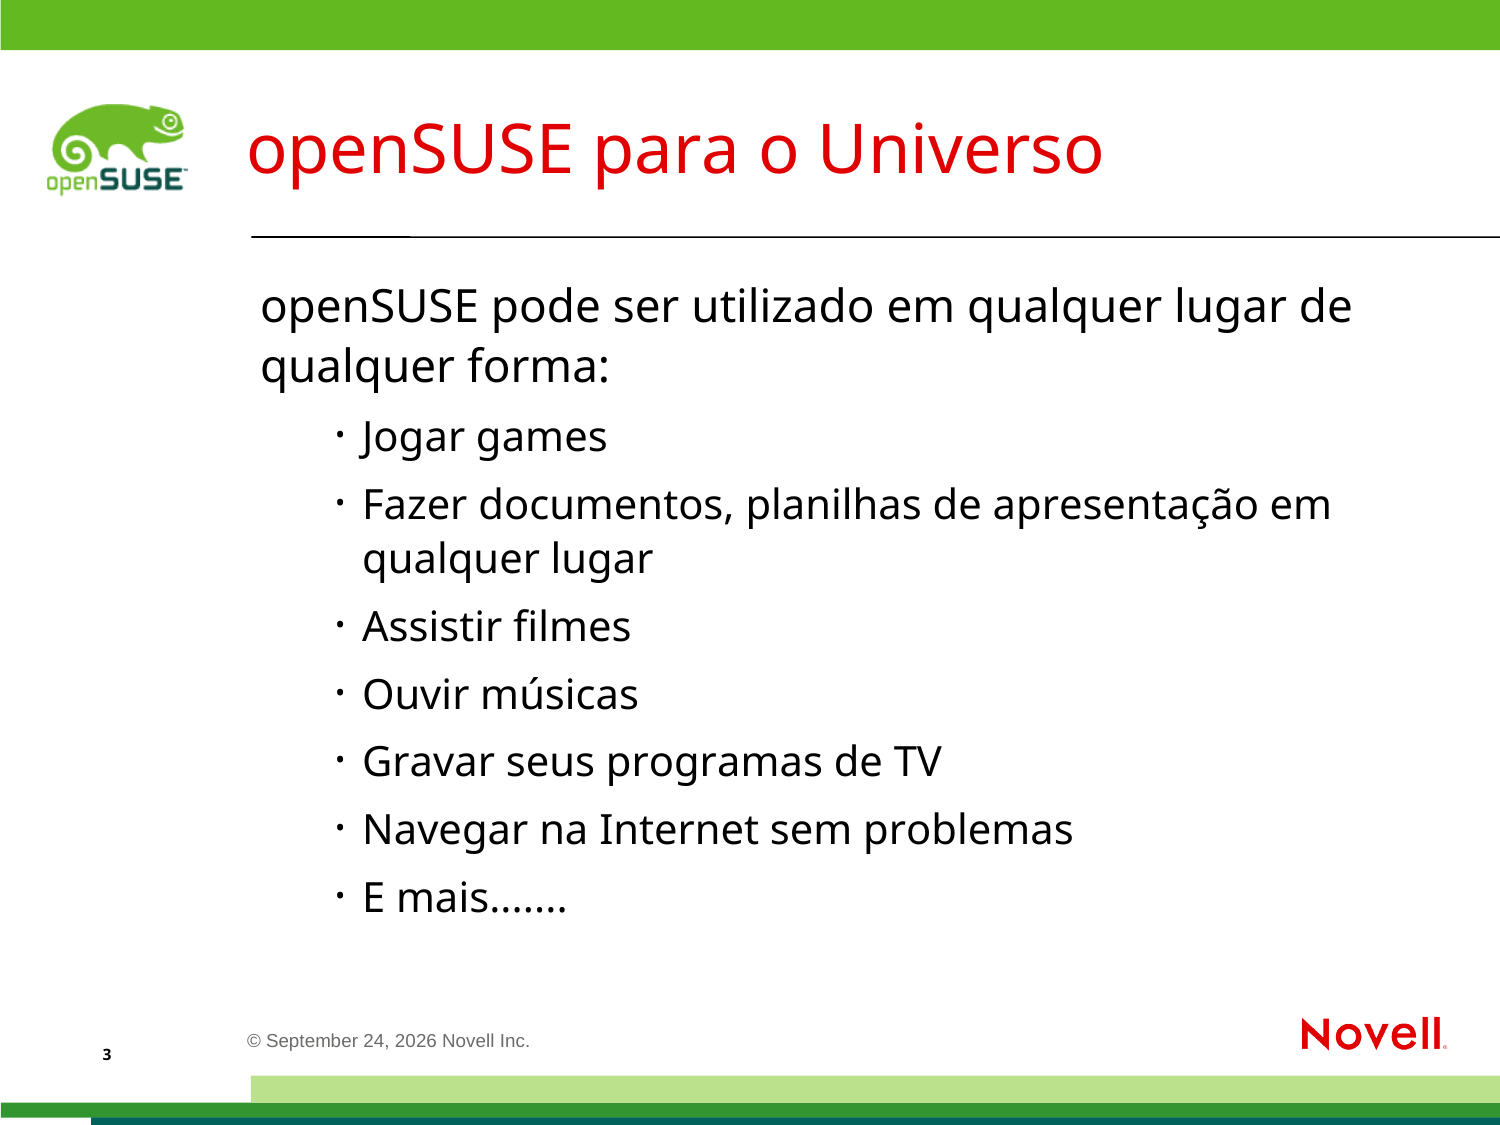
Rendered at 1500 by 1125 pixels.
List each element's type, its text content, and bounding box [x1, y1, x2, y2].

title openSUSE para o Universo [246, 60, 1409, 239]
picture [47, 104, 188, 197]
picture [1295, 1026, 1453, 1056]
list openSUSE pode ser utilizado em qualquer lugar de qualquer forma: Jogar games Fazer documentos, planilhas de apresentação em qualquer lugar Assistir filmes Ouvir músicas Gravar seus programas de TV Navegar na Internet sem problemas E mais....... [245, 267, 1458, 1026]
